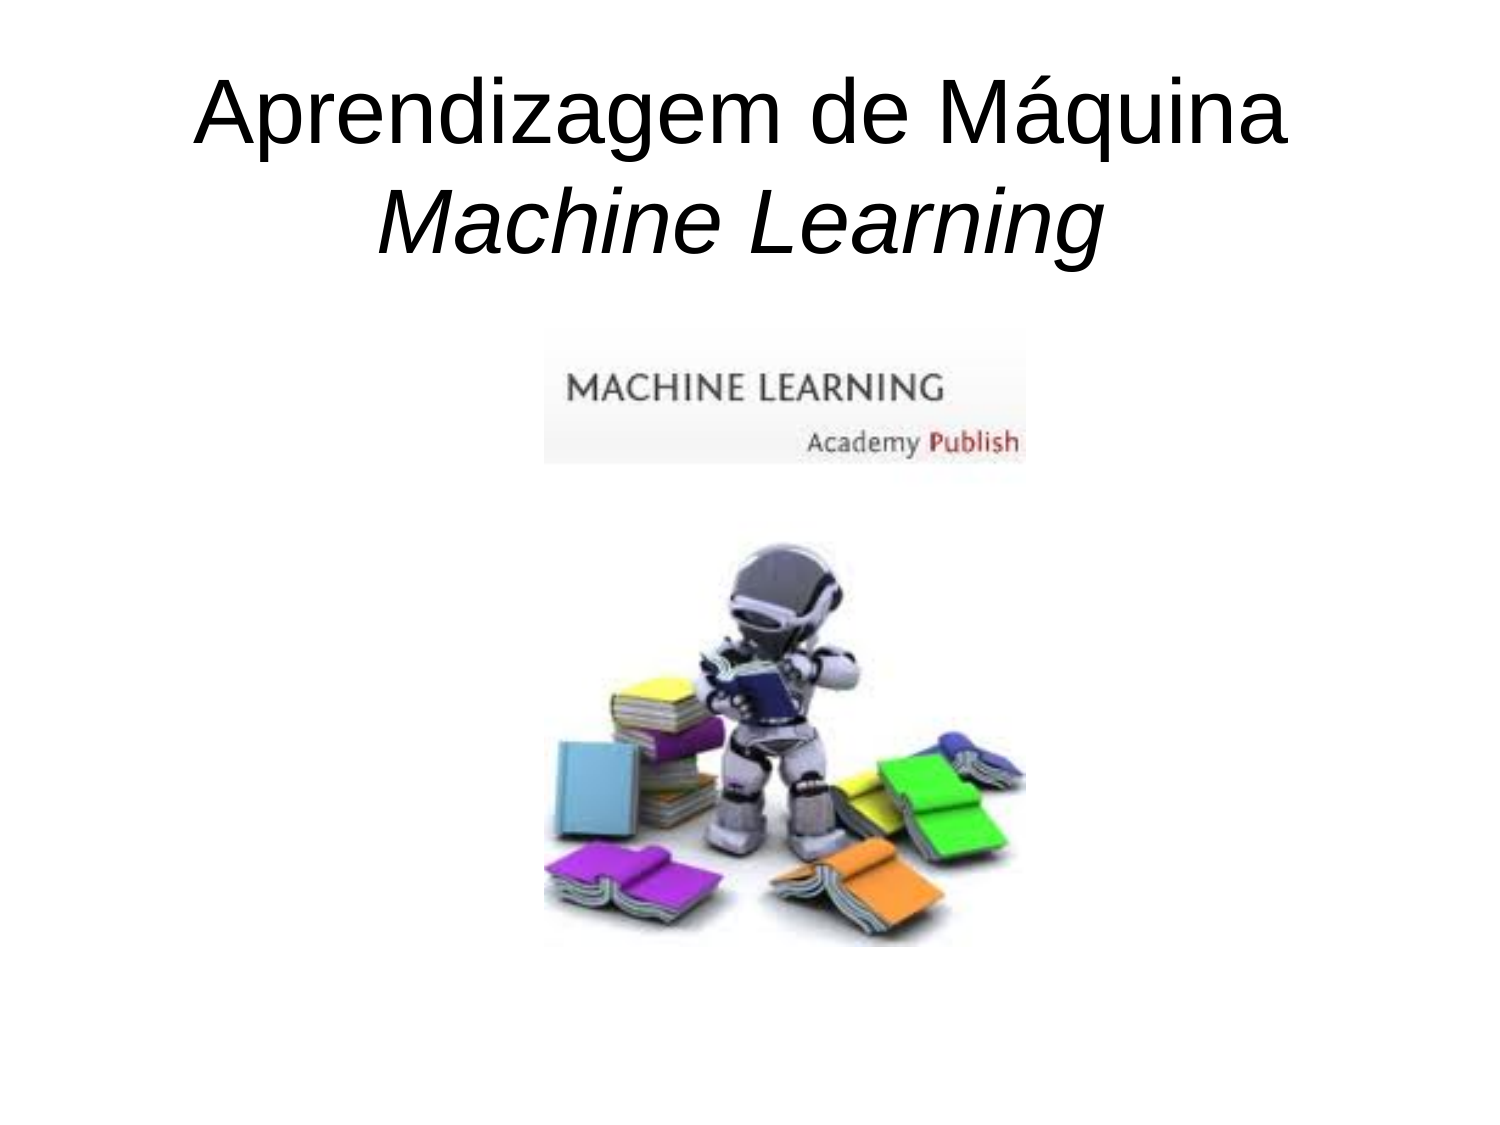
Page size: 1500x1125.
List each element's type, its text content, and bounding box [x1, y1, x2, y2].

picture [544, 328, 1026, 947]
title Aprendizagem de Máquina Machine Learning [104, 41, 1380, 283]
